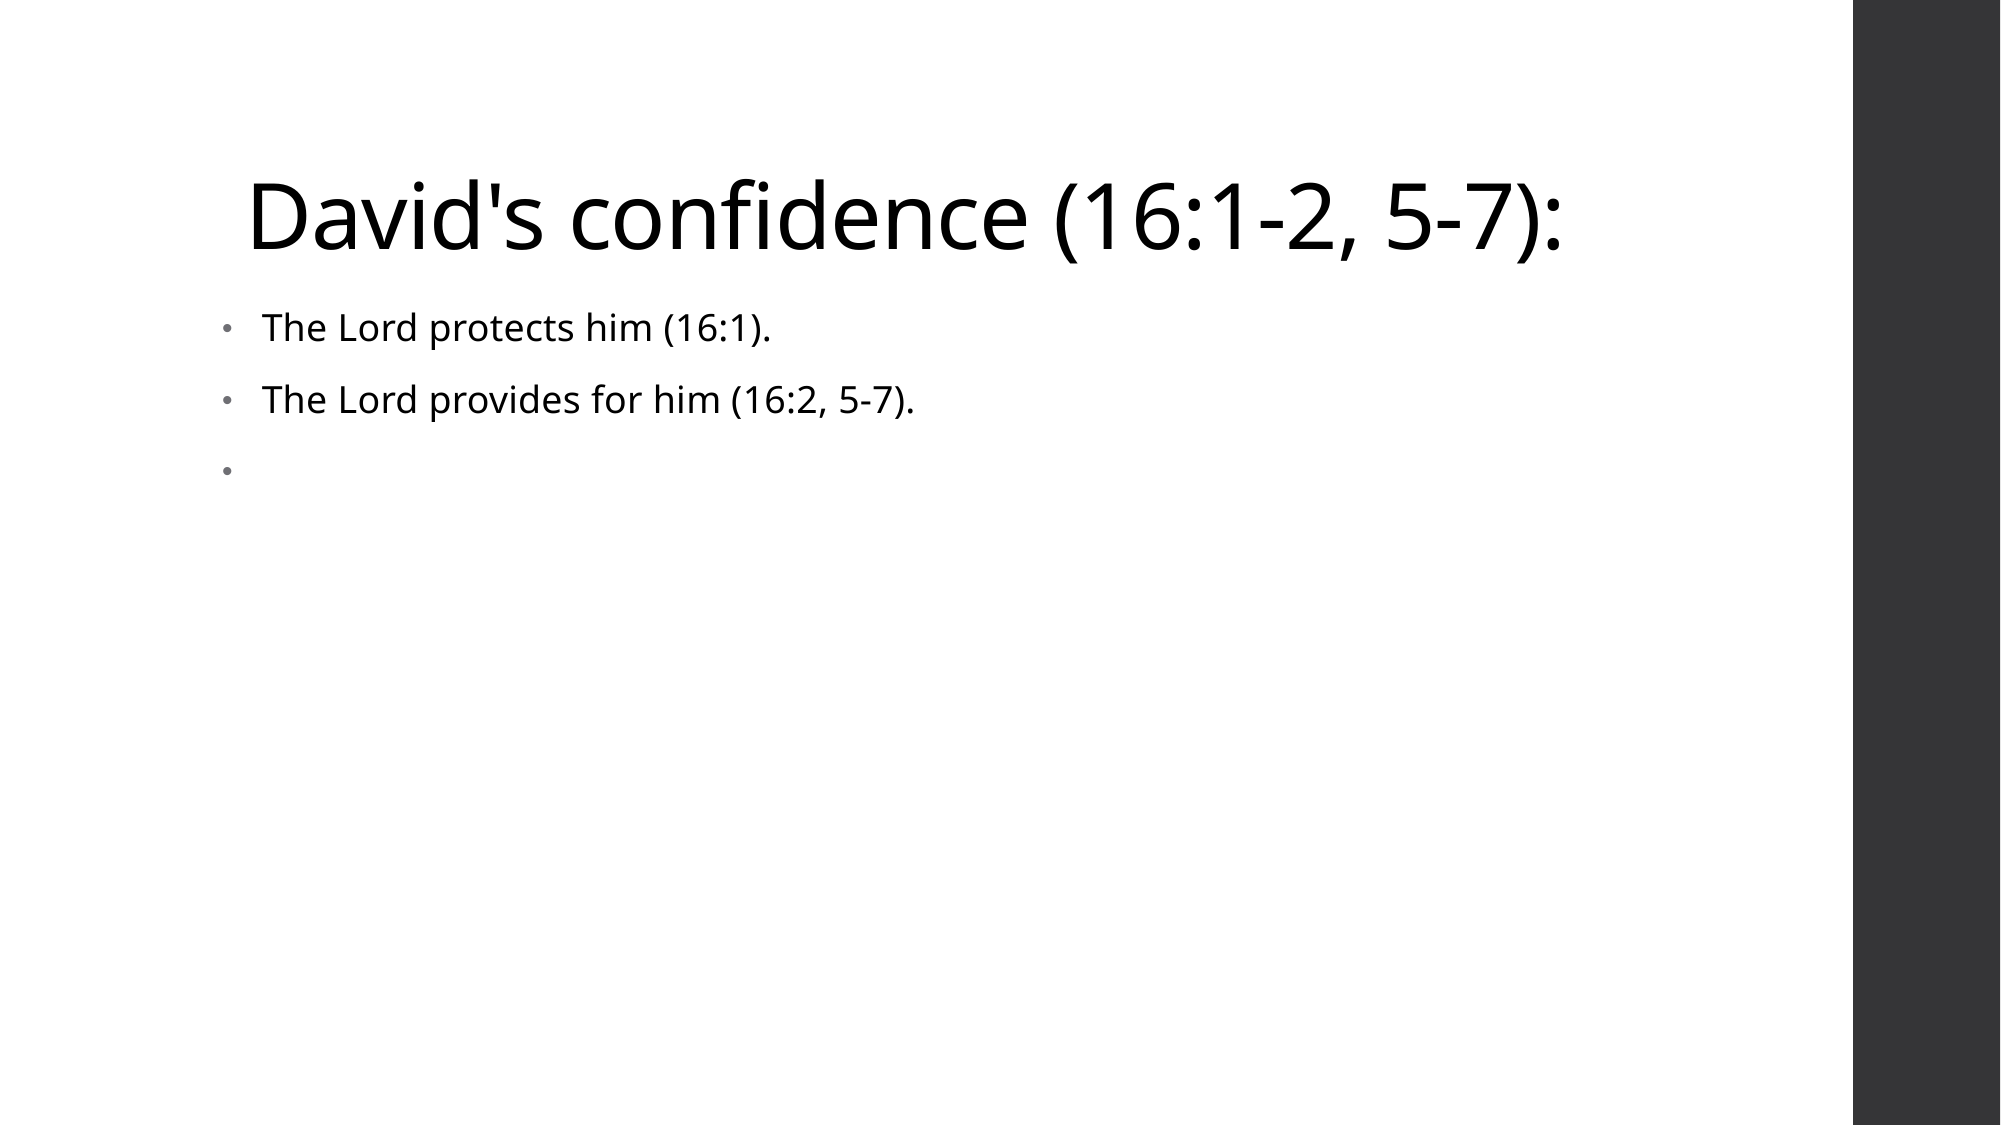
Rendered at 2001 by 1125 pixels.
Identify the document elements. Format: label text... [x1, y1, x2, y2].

title David's confidence (16:1-2, 5-7): [206, 60, 1797, 278]
list The Lord protects him (16:1). The Lord provides for him (16:2, 5-7). [206, 299, 1617, 1014]
